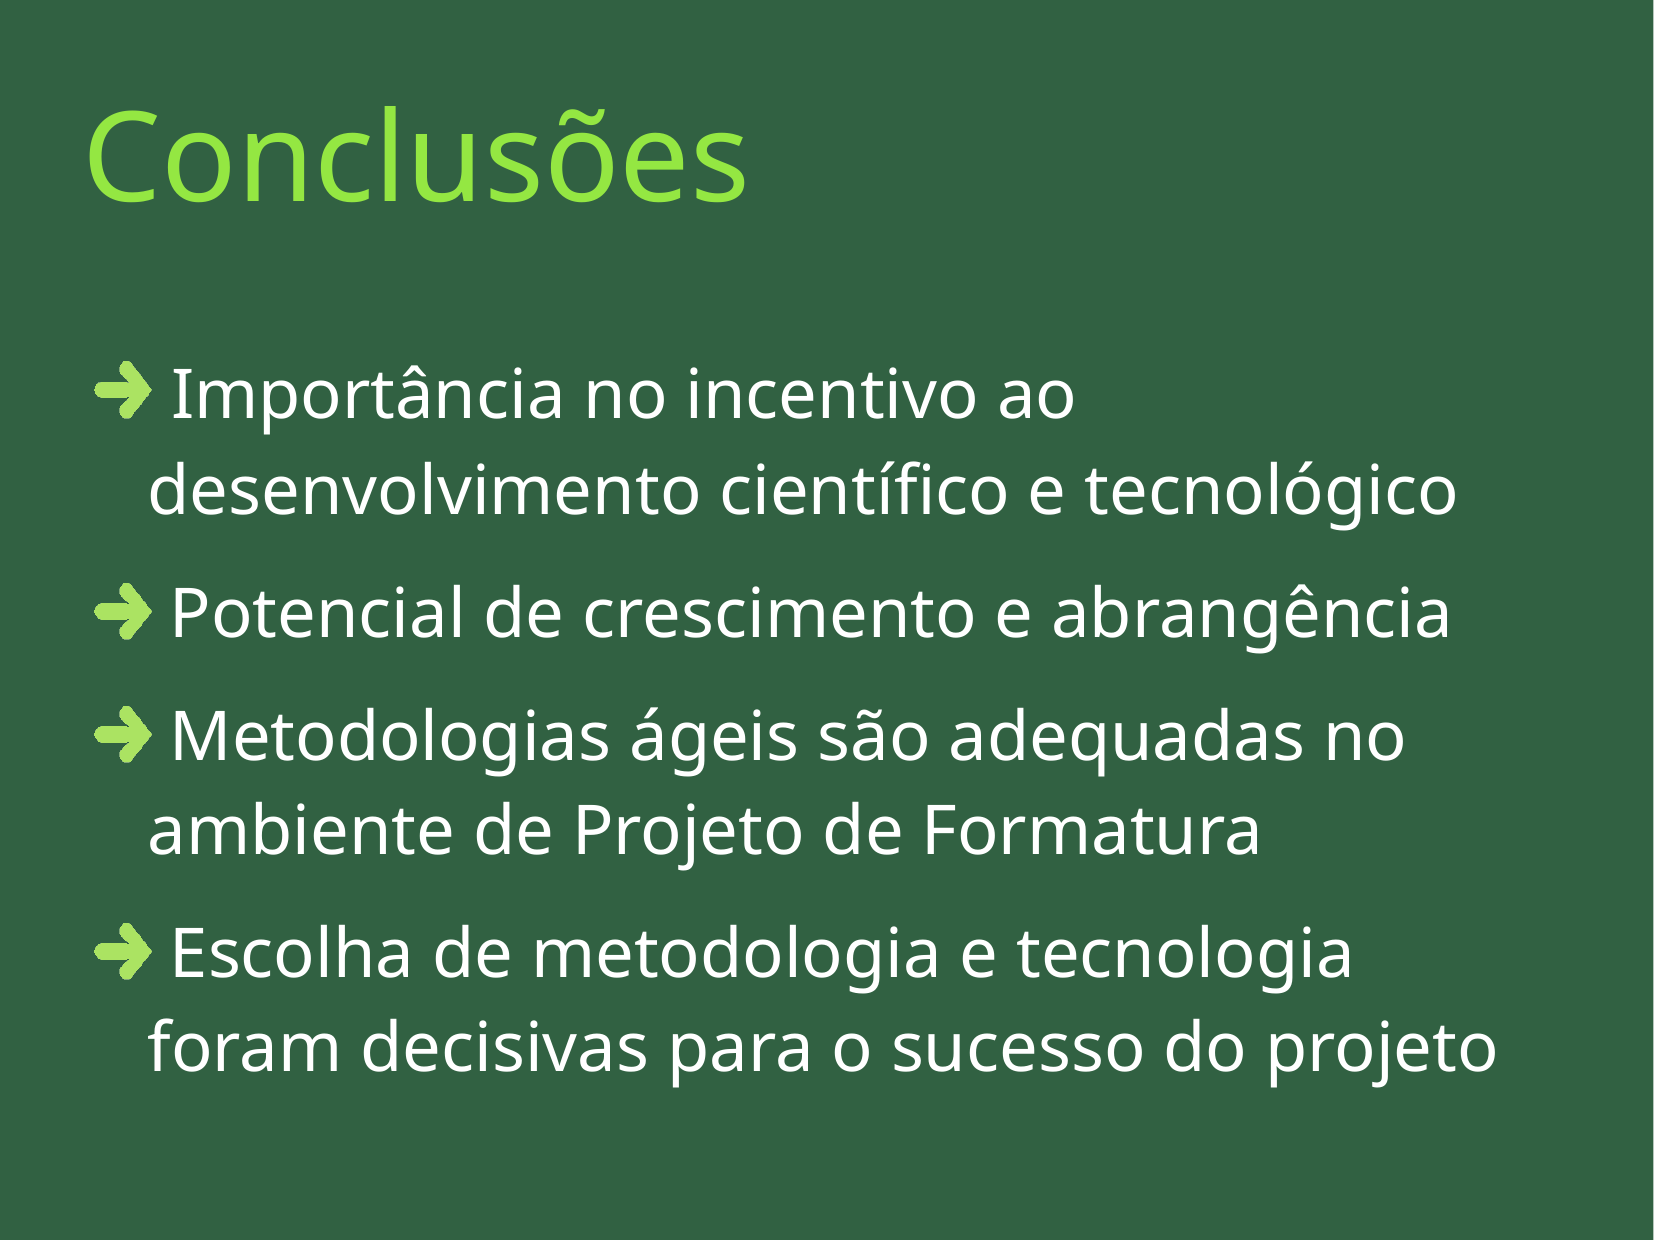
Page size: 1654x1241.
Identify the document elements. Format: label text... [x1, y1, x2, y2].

title Conclusões [82, 49, 1571, 257]
list Importância no incentivo ao desenvolvimento científico e tecnológico Potencial de crescimento e abrangência Metodologias ágeis são adequadas no ambiente de Projeto de Formatura Escolha de metodologia e tecnologia foram decisivas para o sucesso do projeto [76, 338, 1566, 1075]
